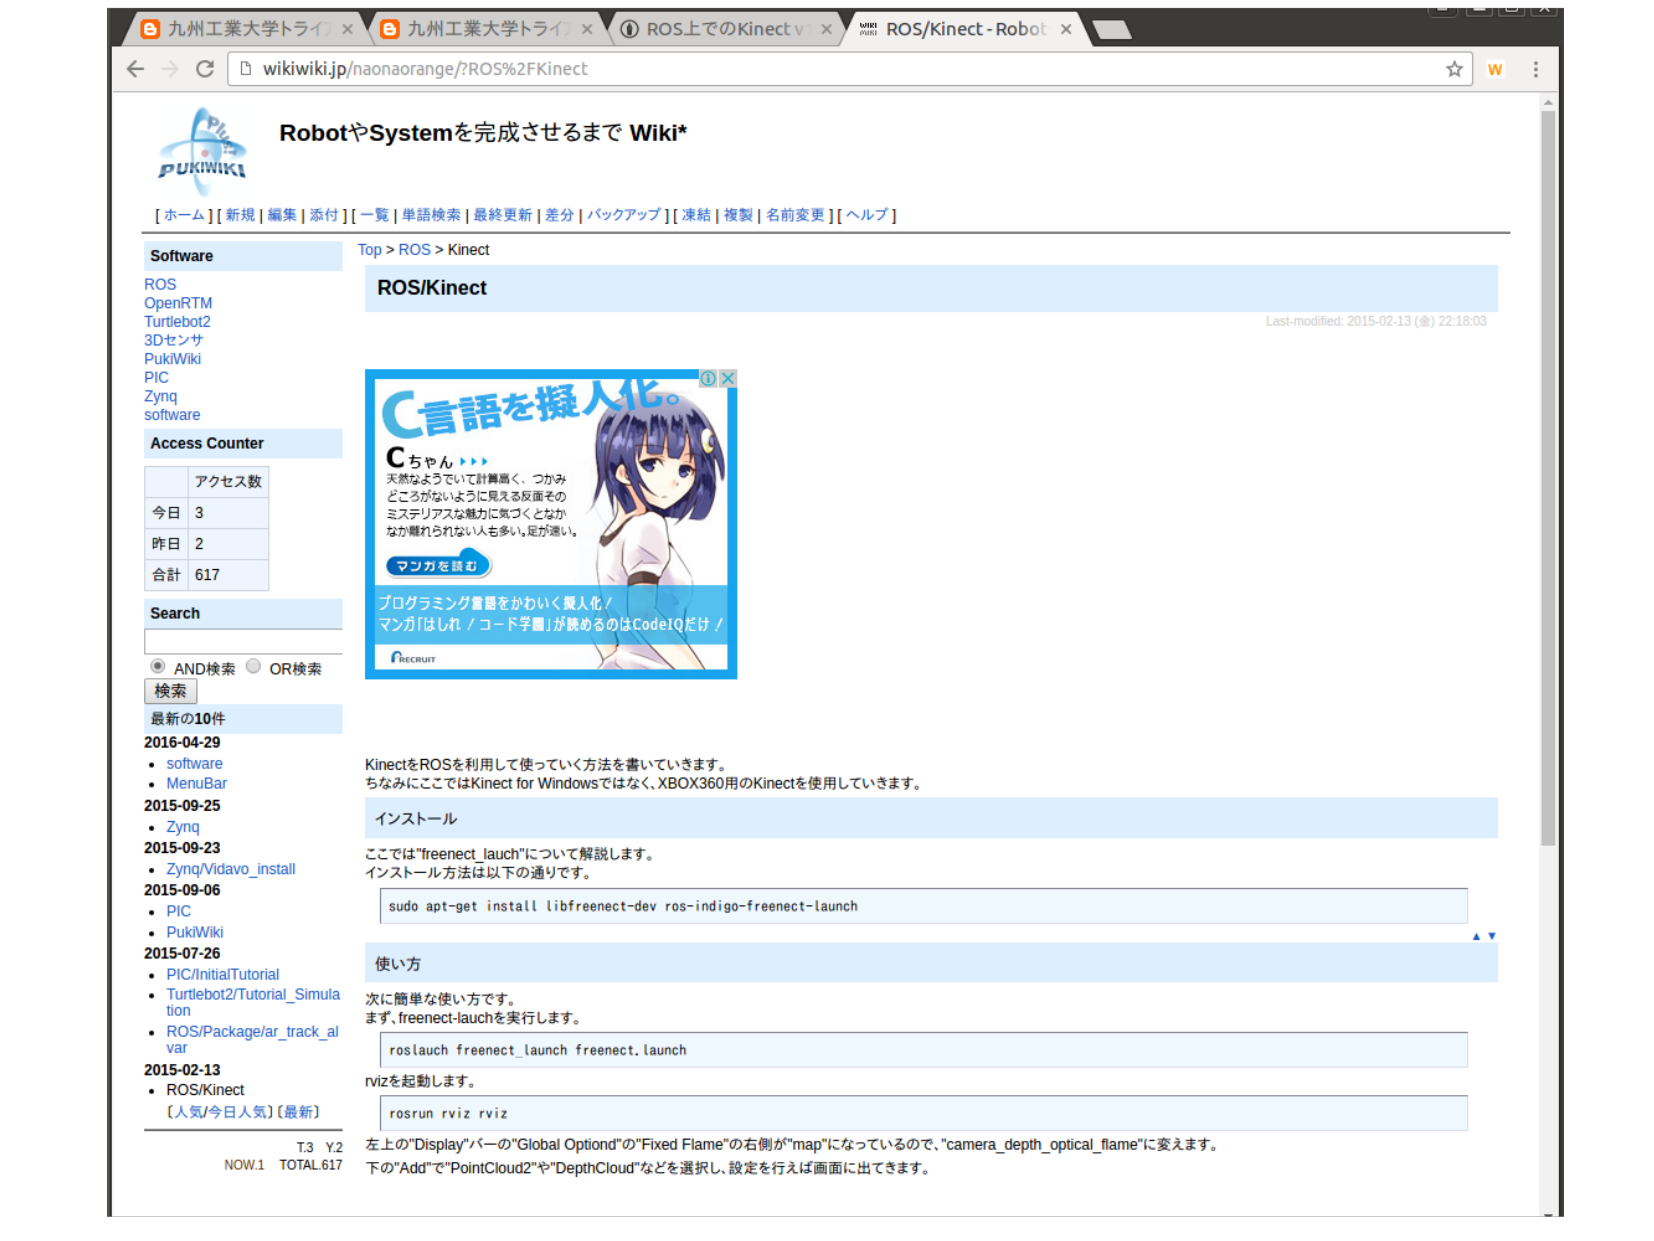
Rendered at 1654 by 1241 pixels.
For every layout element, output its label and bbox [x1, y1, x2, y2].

picture [107, 0, 1564, 1233]
